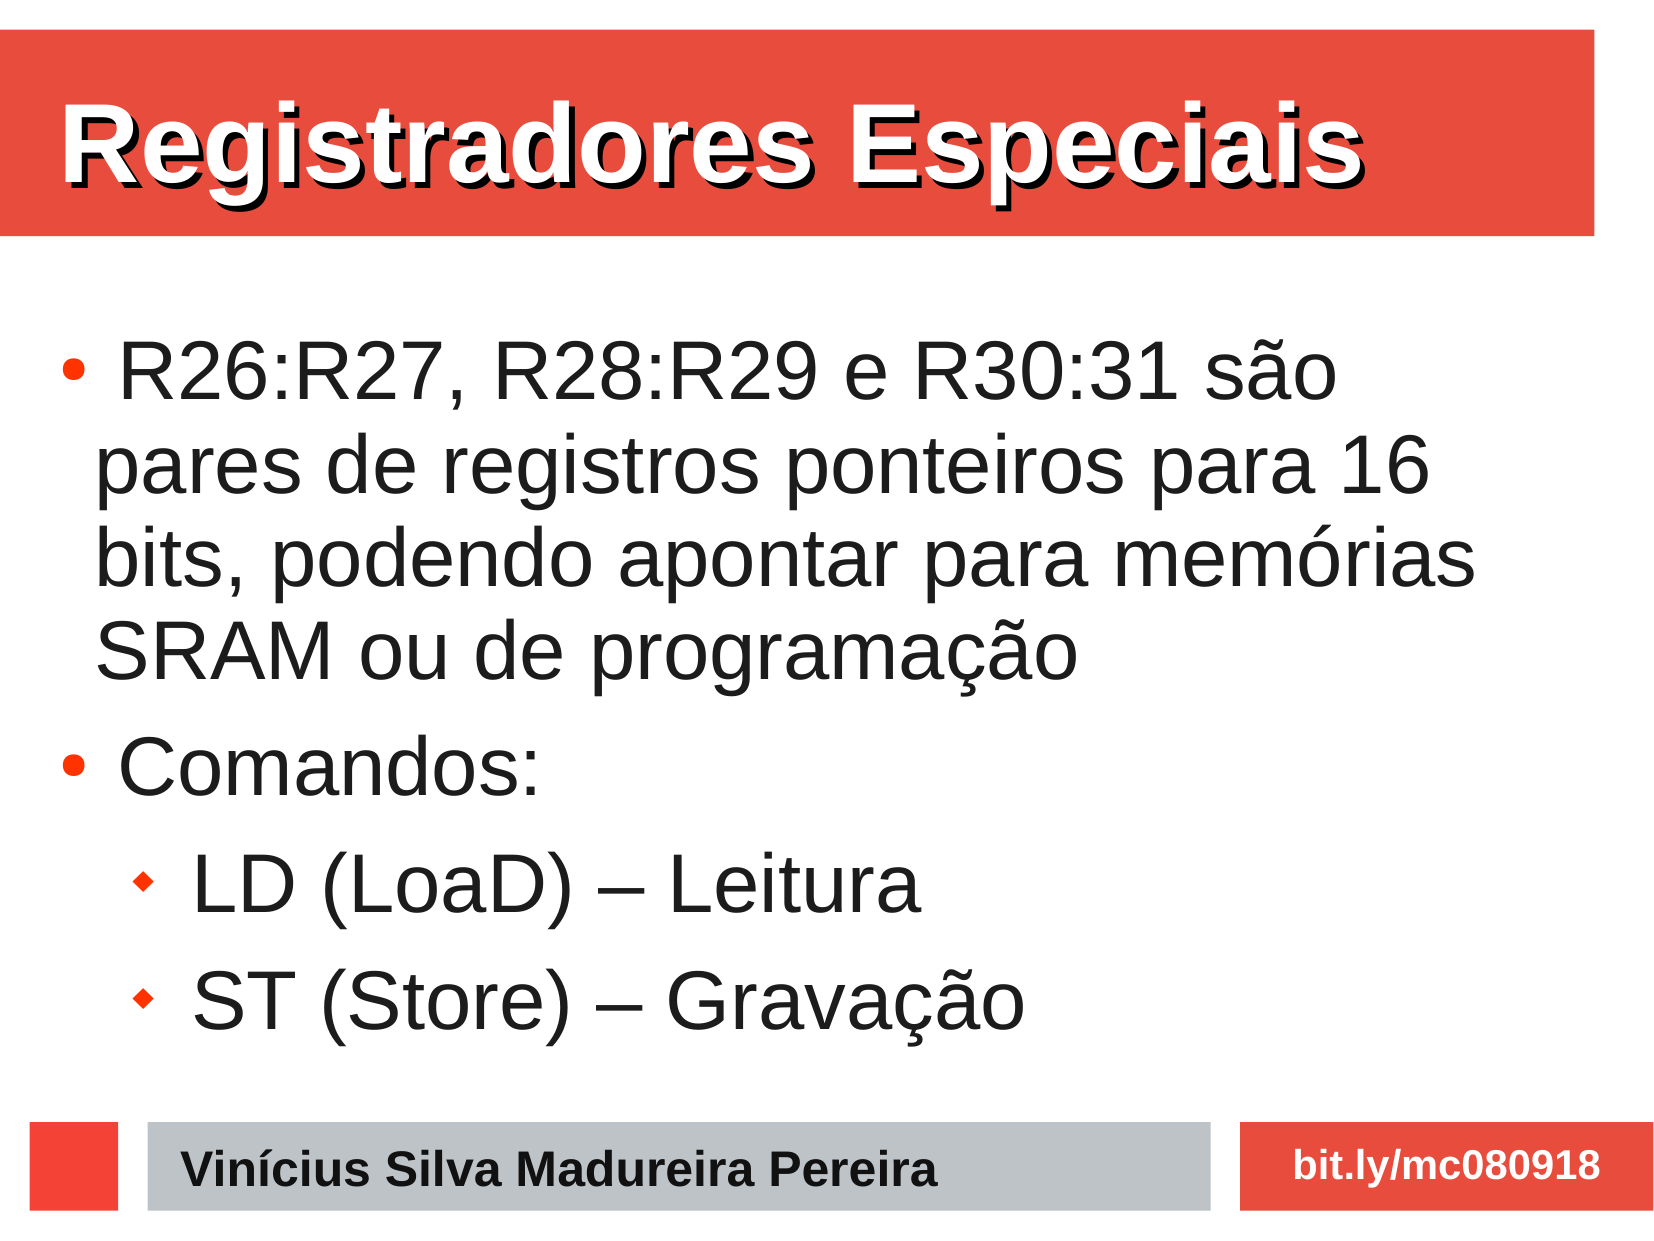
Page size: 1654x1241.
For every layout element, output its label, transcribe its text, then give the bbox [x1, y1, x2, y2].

title Registradores Especiais [59, 59, 1595, 207]
list R26:R27, R28:R29 e R30:31 são pares de registros ponteiros para 16 bits, podendo apontar para memórias SRAM ou de programação Comandos: LD (LoaD) – Leitura ST (Store) – Gravação [59, 324, 1565, 1093]
text_box Vinícius Silva Madureira Pereira [165, 1133, 1170, 1205]
text_box bit.ly/mc080918 [1228, 1133, 1654, 1205]
